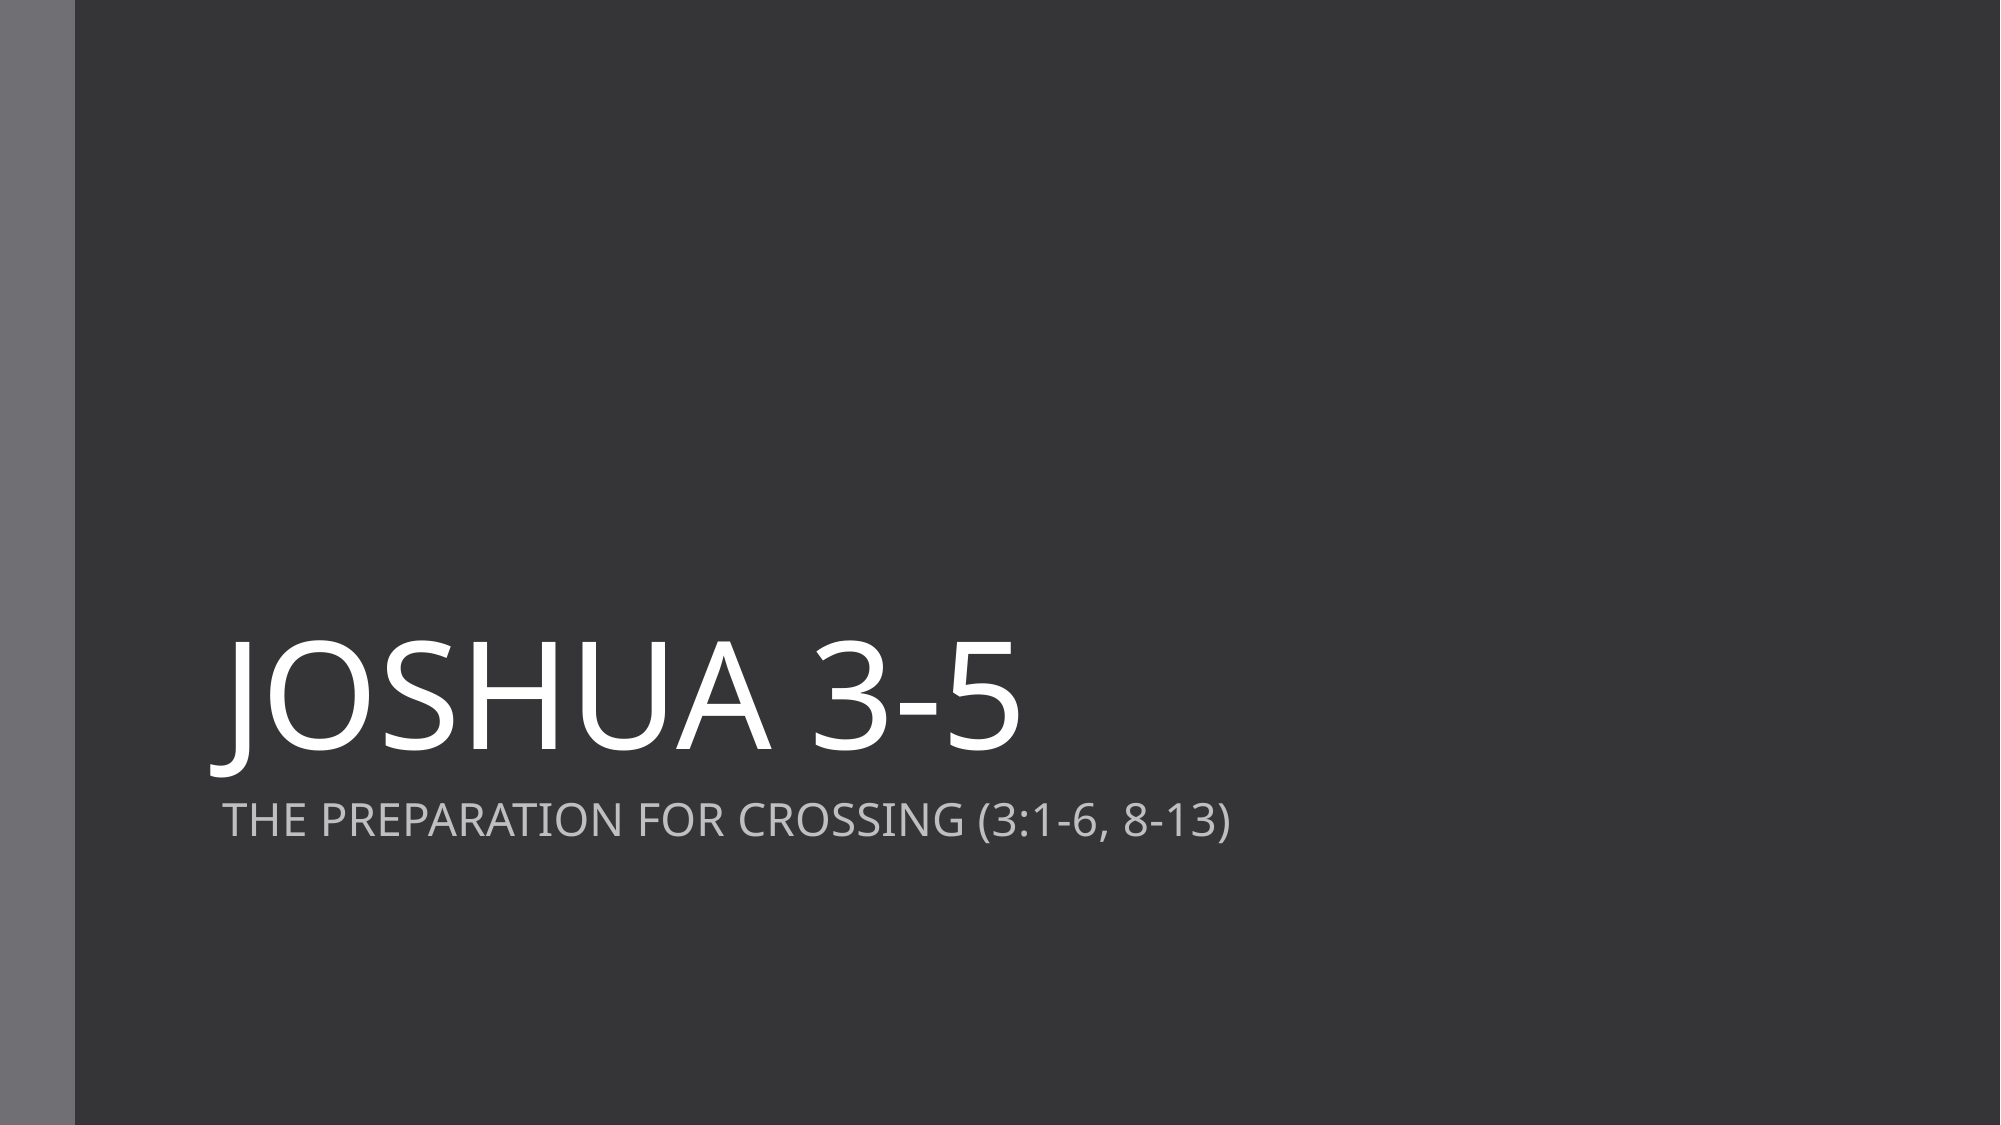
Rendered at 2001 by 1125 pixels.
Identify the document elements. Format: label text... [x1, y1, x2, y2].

subtitle THE PREPARATION FOR CROSSING (3:1-6, 8-13) [206, 787, 1752, 1066]
title JOSHUA 3-5 [206, 124, 1752, 787]
